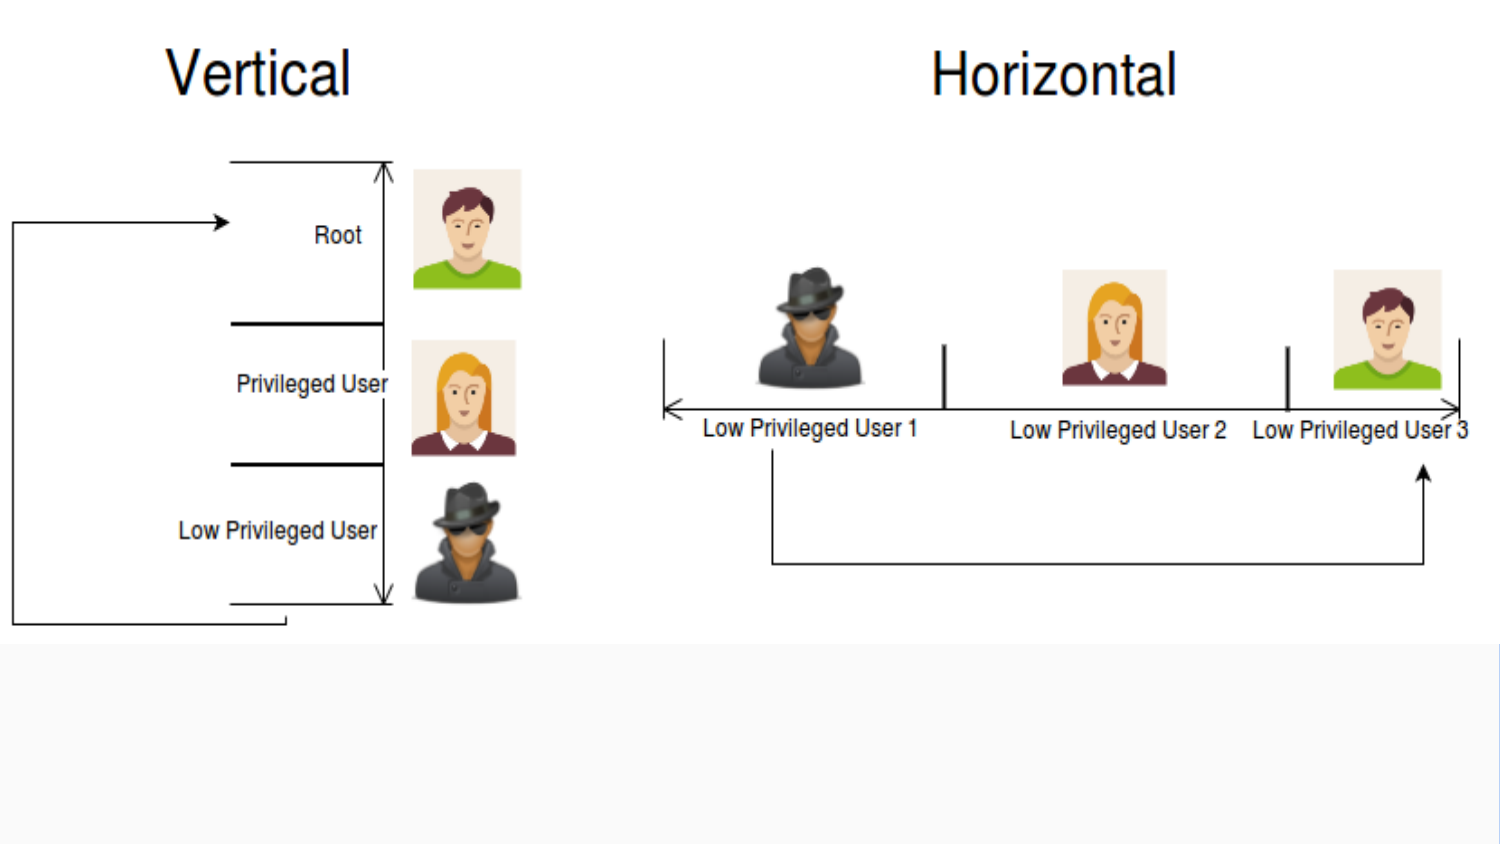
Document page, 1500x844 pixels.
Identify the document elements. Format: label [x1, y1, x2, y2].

picture [0, 0, 1500, 644]
